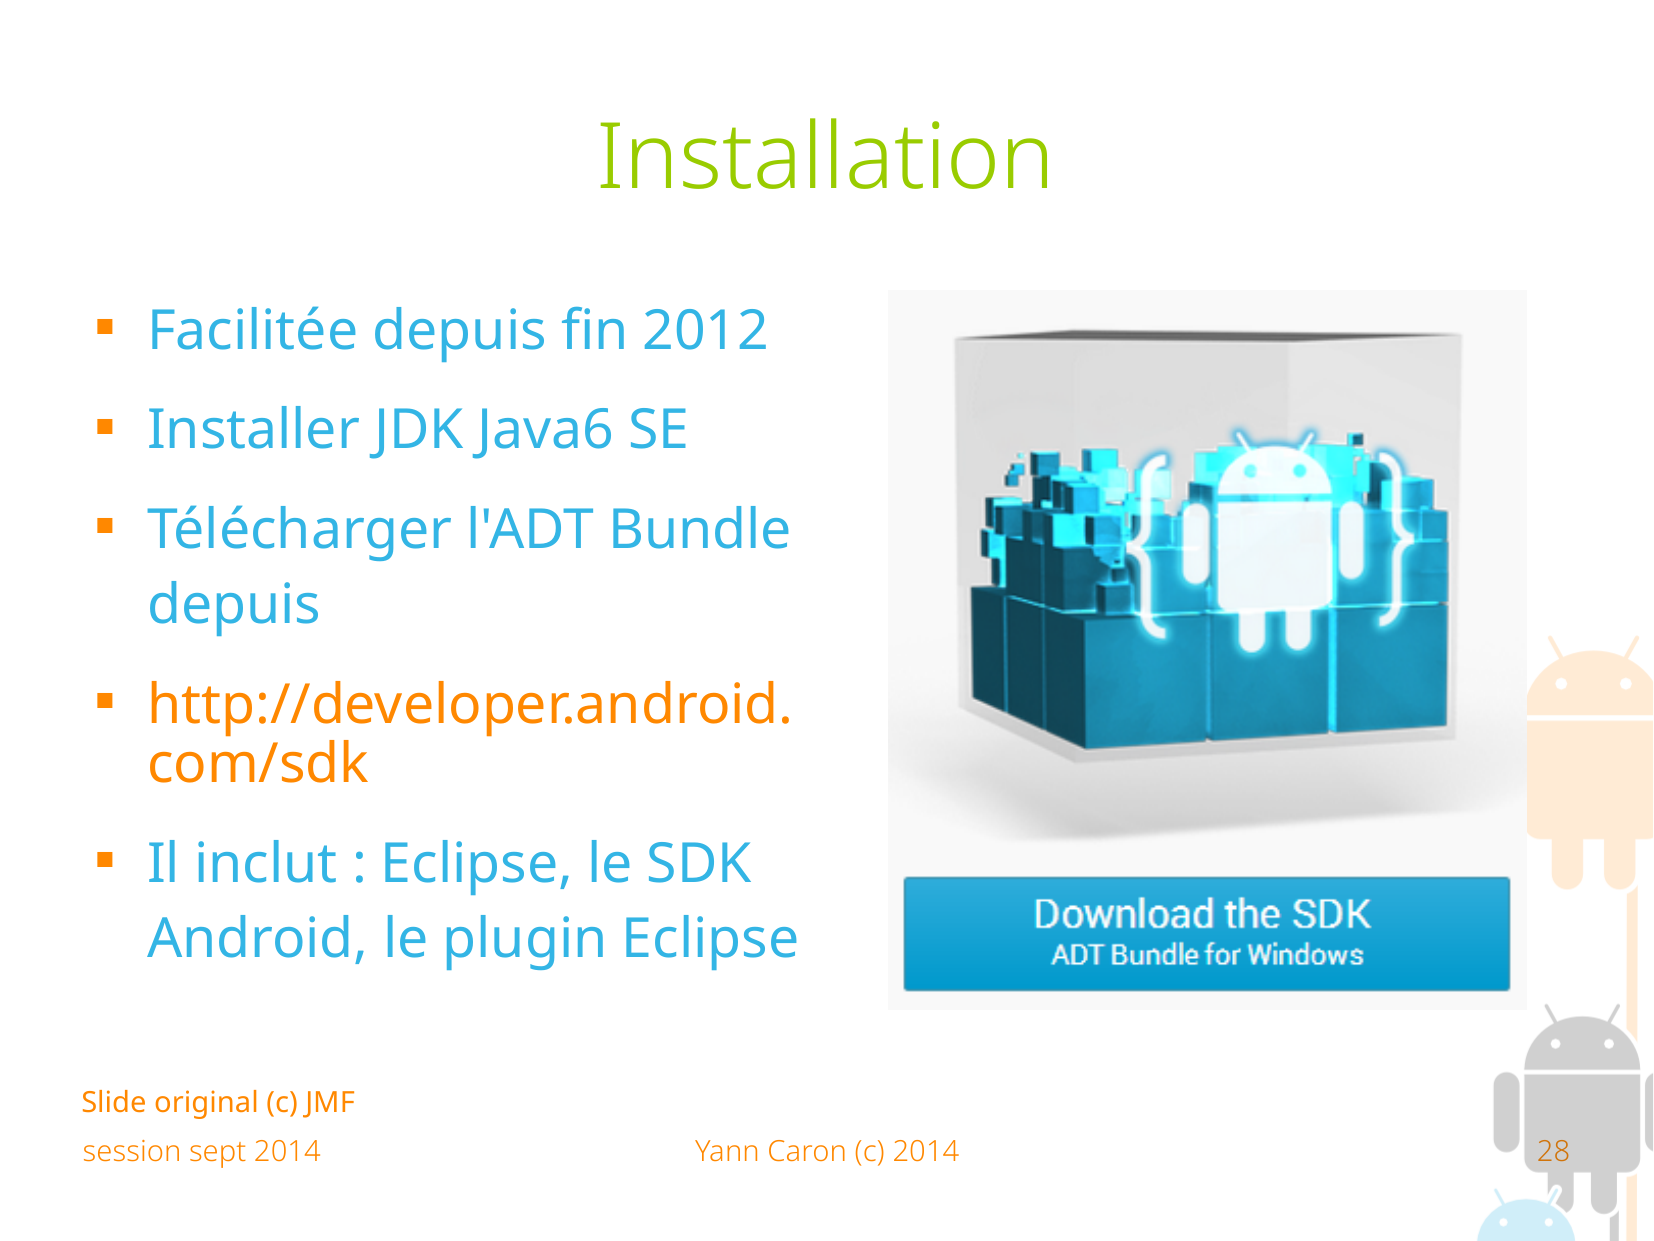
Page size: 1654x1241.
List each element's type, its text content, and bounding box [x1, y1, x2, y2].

text_box Slide original (c) JMF [66, 1073, 379, 1123]
title Installation [82, 49, 1571, 257]
list Facilitée depuis fin 2012 Installer JDK Java6 SE Télécharger l'ADT Bundle depuis http://developer.android.com/sdk Il inclut : Eclipse, le SDK Android, le plugin Eclipse [82, 290, 809, 1010]
picture [240, 290, 1654, 1241]
